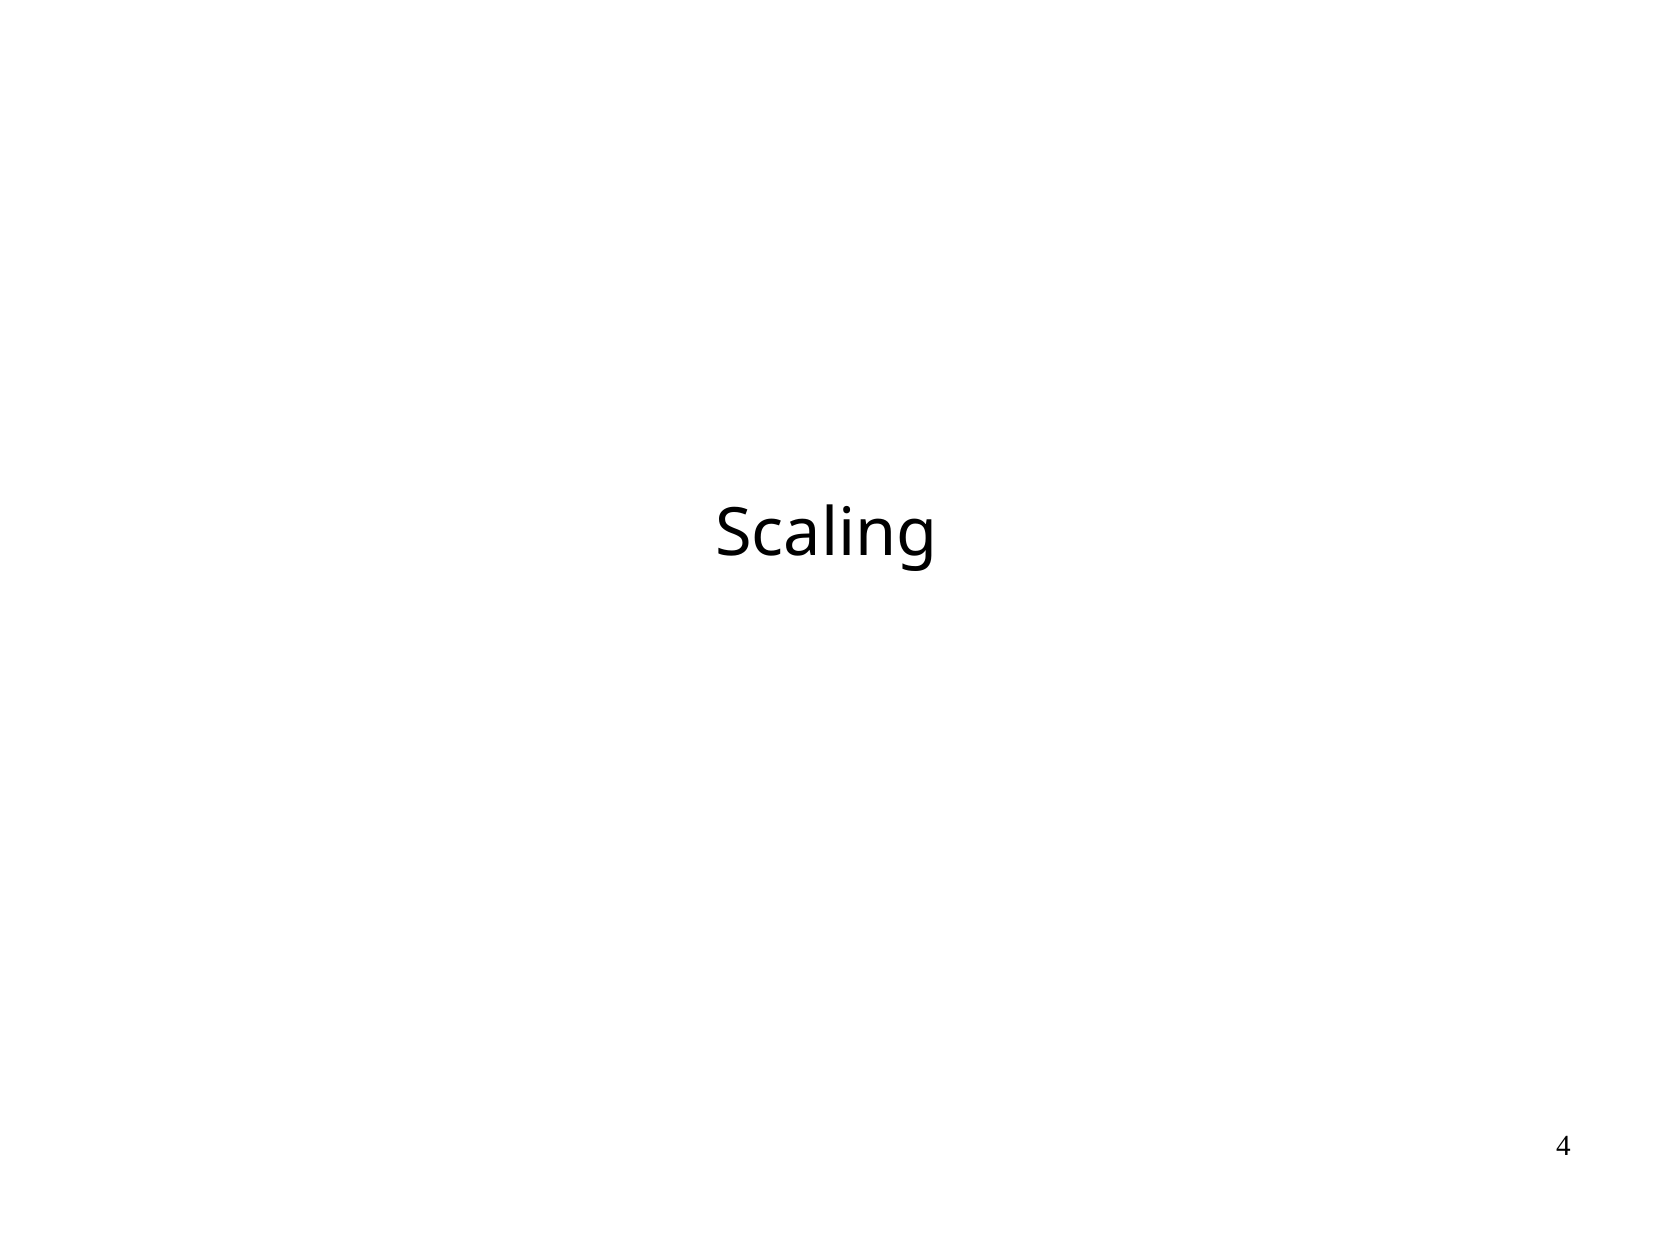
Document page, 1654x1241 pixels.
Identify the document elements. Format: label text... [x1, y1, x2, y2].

subtitle Scaling [82, 49, 1571, 1010]
